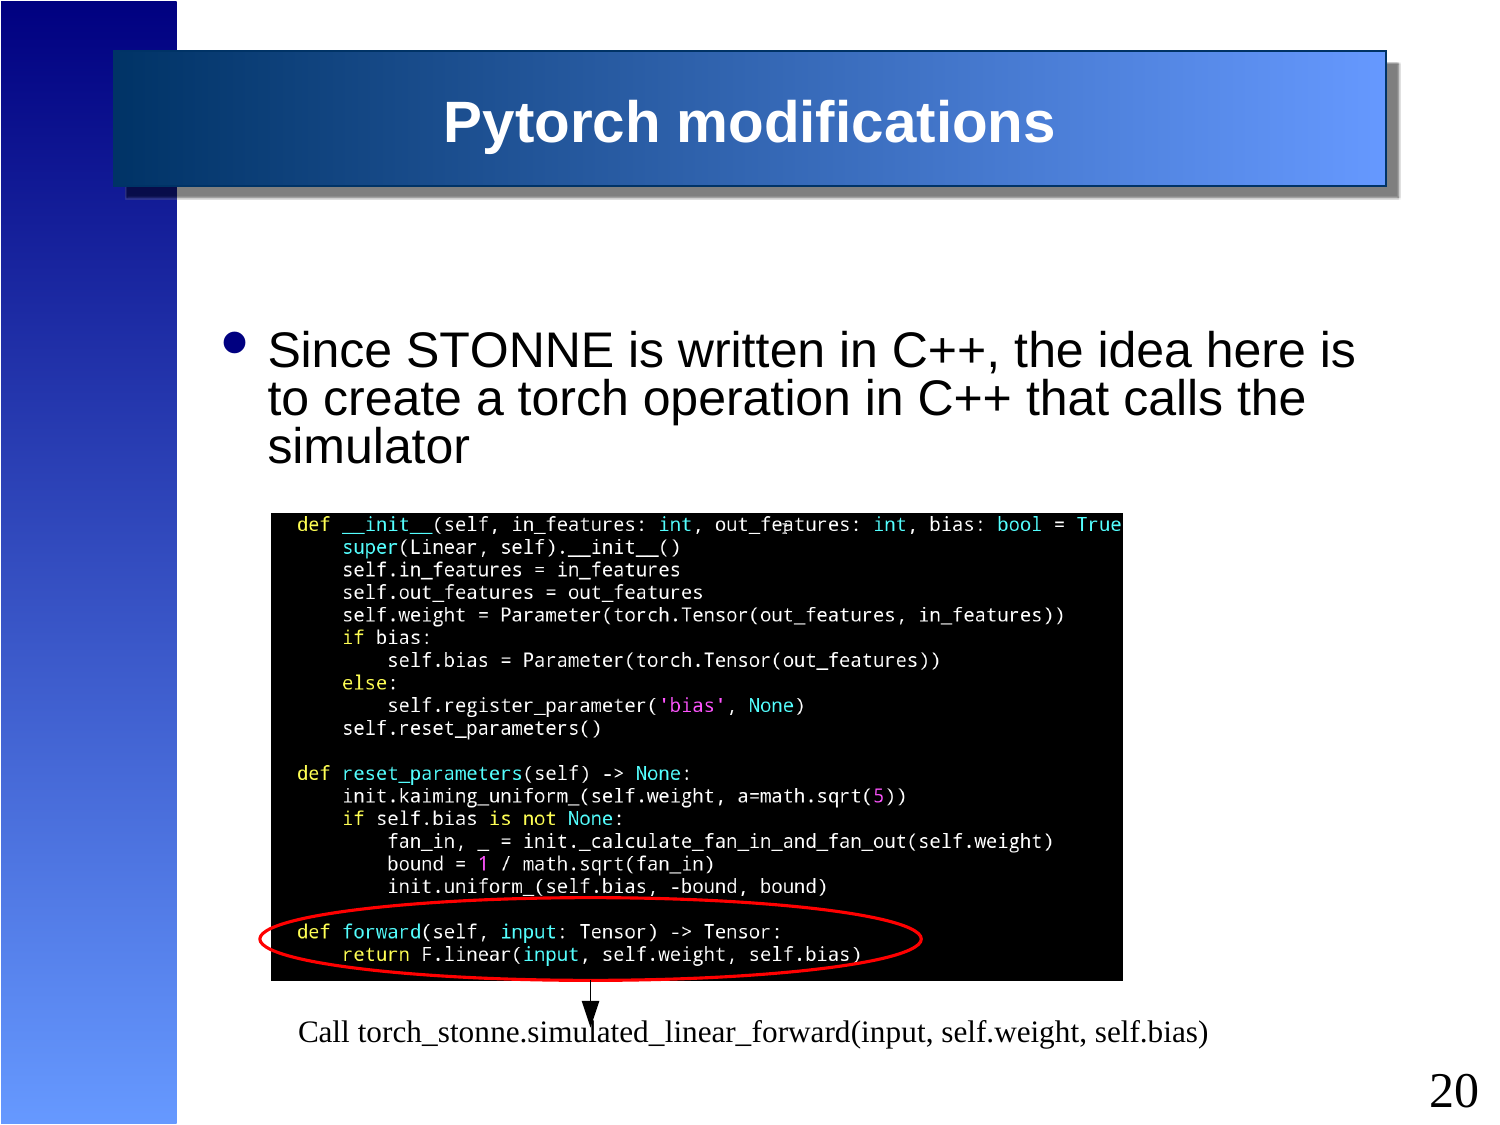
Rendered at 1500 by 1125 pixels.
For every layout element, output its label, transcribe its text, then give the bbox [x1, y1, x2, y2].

list Since STONNE is written in C++, the idea here is to create a torch operation in C++ that calls the simulator [130, 165, 1406, 1125]
picture [271, 513, 1123, 981]
text_box Call torch_stonne.simulated_linear_forward(input, self.weight, self.bias) [283, 1003, 1500, 1125]
picture [271, 900, 919, 978]
picture [271, 952, 490, 981]
title Pytorch modifications [113, 50, 1387, 187]
